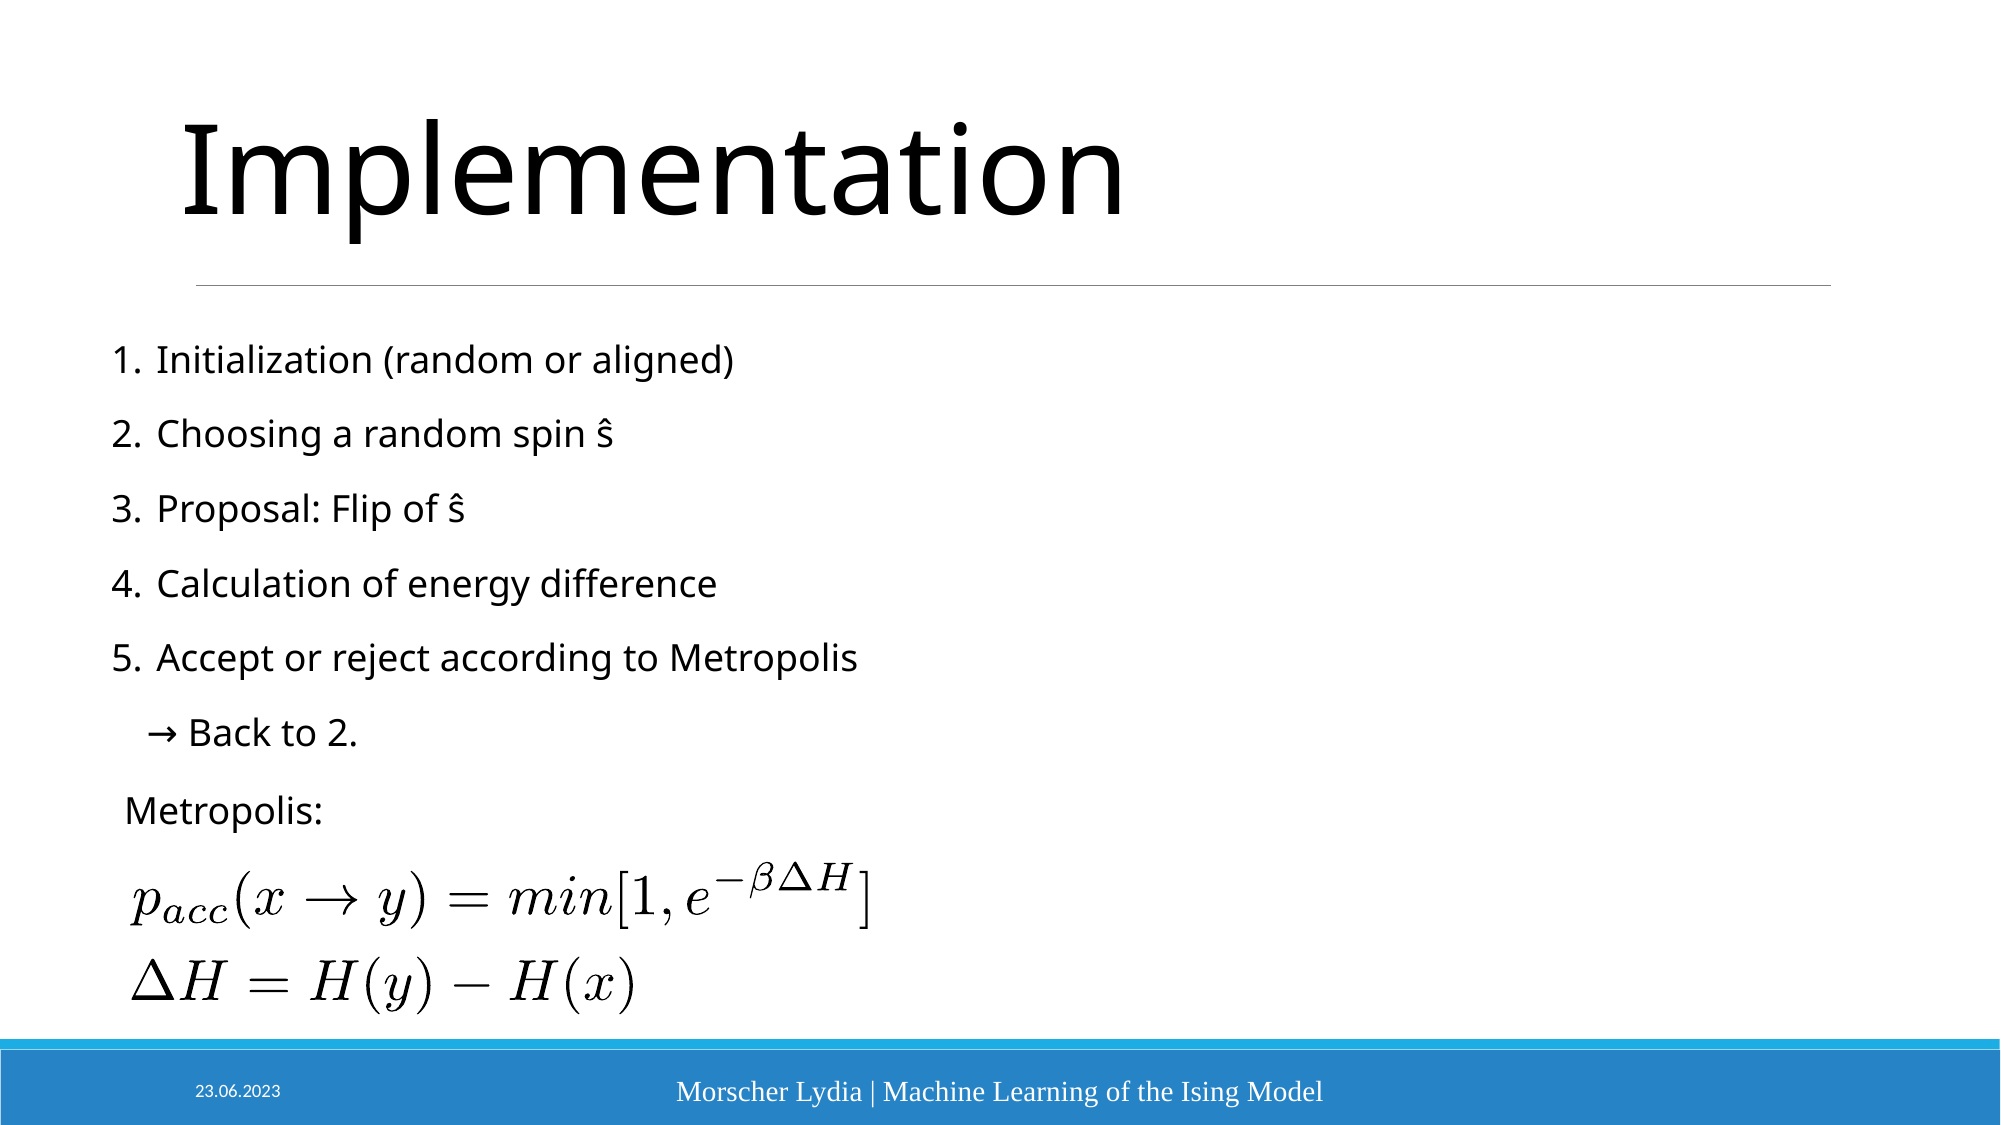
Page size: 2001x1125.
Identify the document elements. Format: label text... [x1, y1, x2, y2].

text_box Metropolis: [109, 776, 330, 837]
title Implementation [180, 47, 1831, 285]
text_box [131, 956, 633, 1015]
text_box [129, 861, 868, 929]
text_box Initialization (random or aligned) Choosing a random spin ŝ Proposal: Flip of ŝ Calculation of energy difference Accept or reject according to Metropolis → Back to 2. [96, 325, 833, 729]
